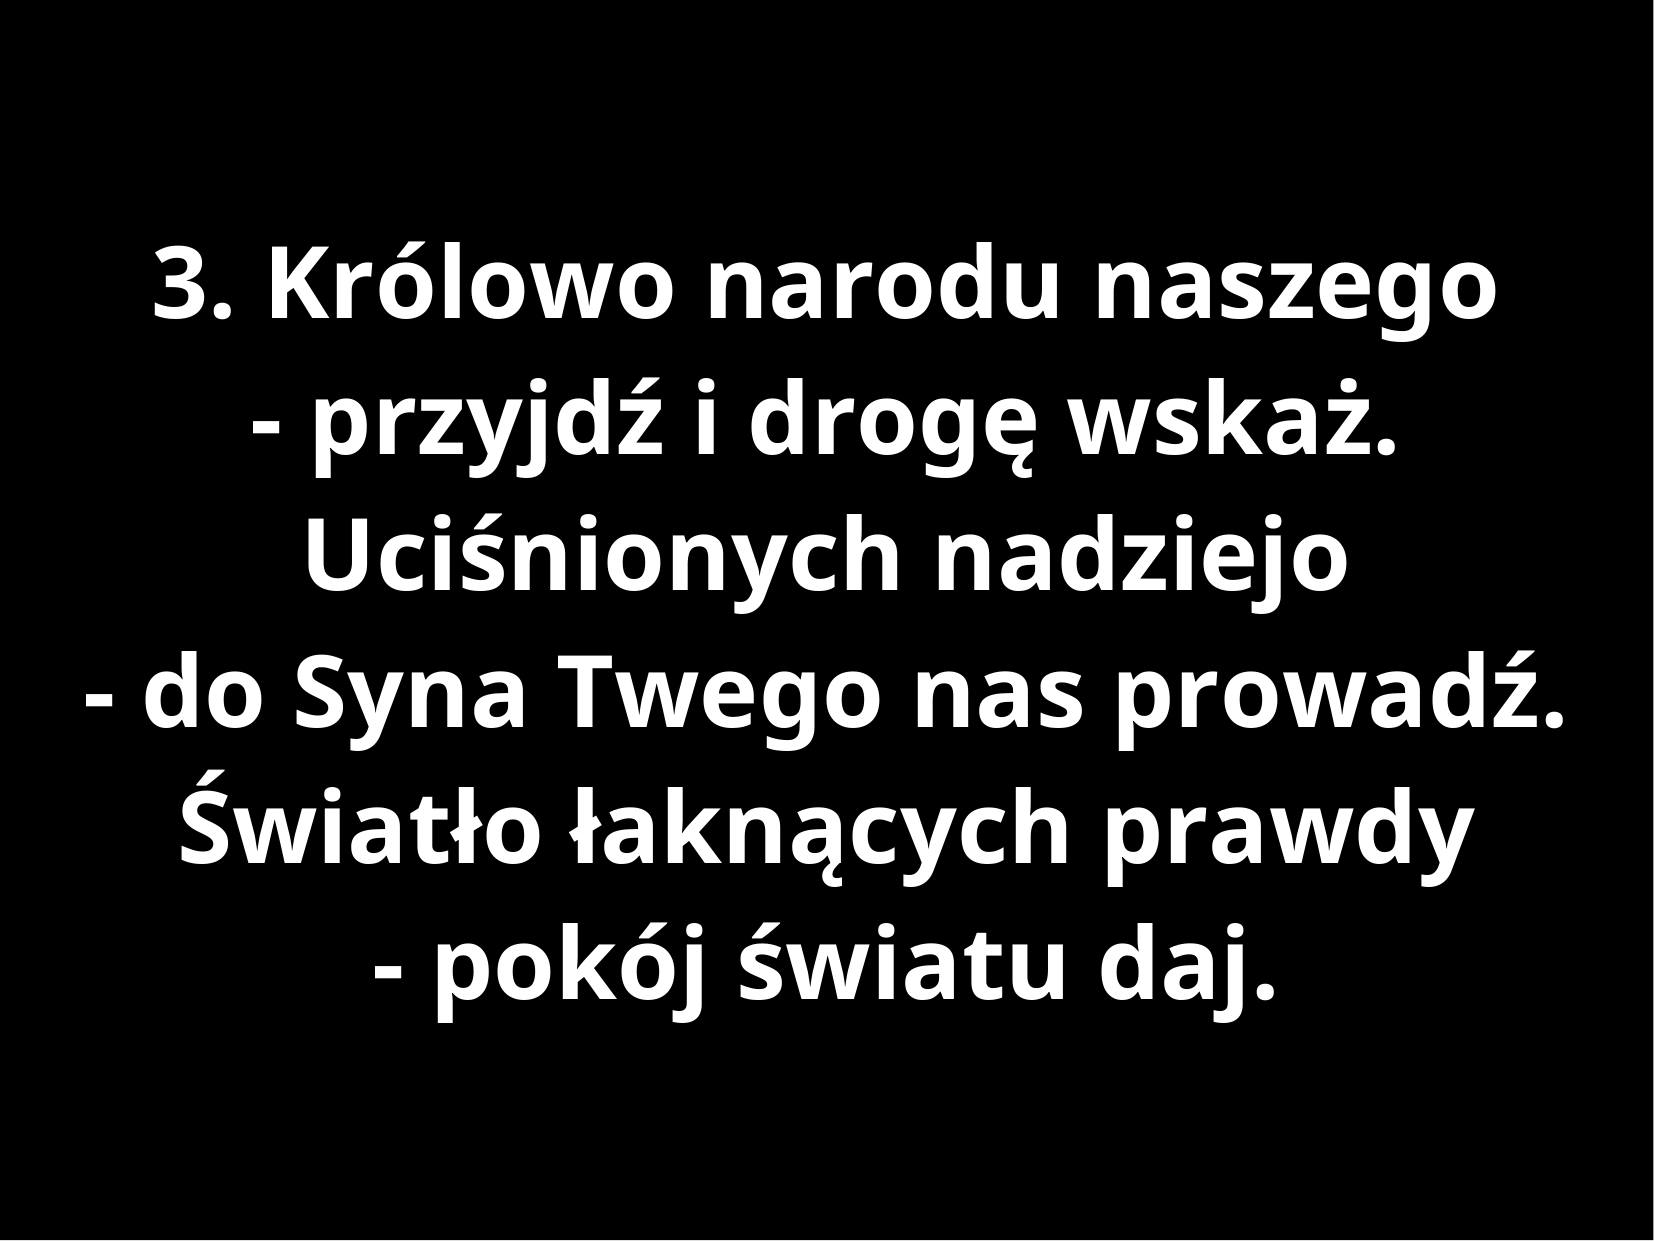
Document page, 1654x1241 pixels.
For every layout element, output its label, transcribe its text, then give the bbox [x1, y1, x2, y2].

title 3. Królowo narodu naszego - przyjdź i drogę wskaż. Uciśnionych nadziejo - do Syna Twego nas prowadź. Światło łaknących prawdy - pokój światu daj. [0, 0, 1654, 1241]
